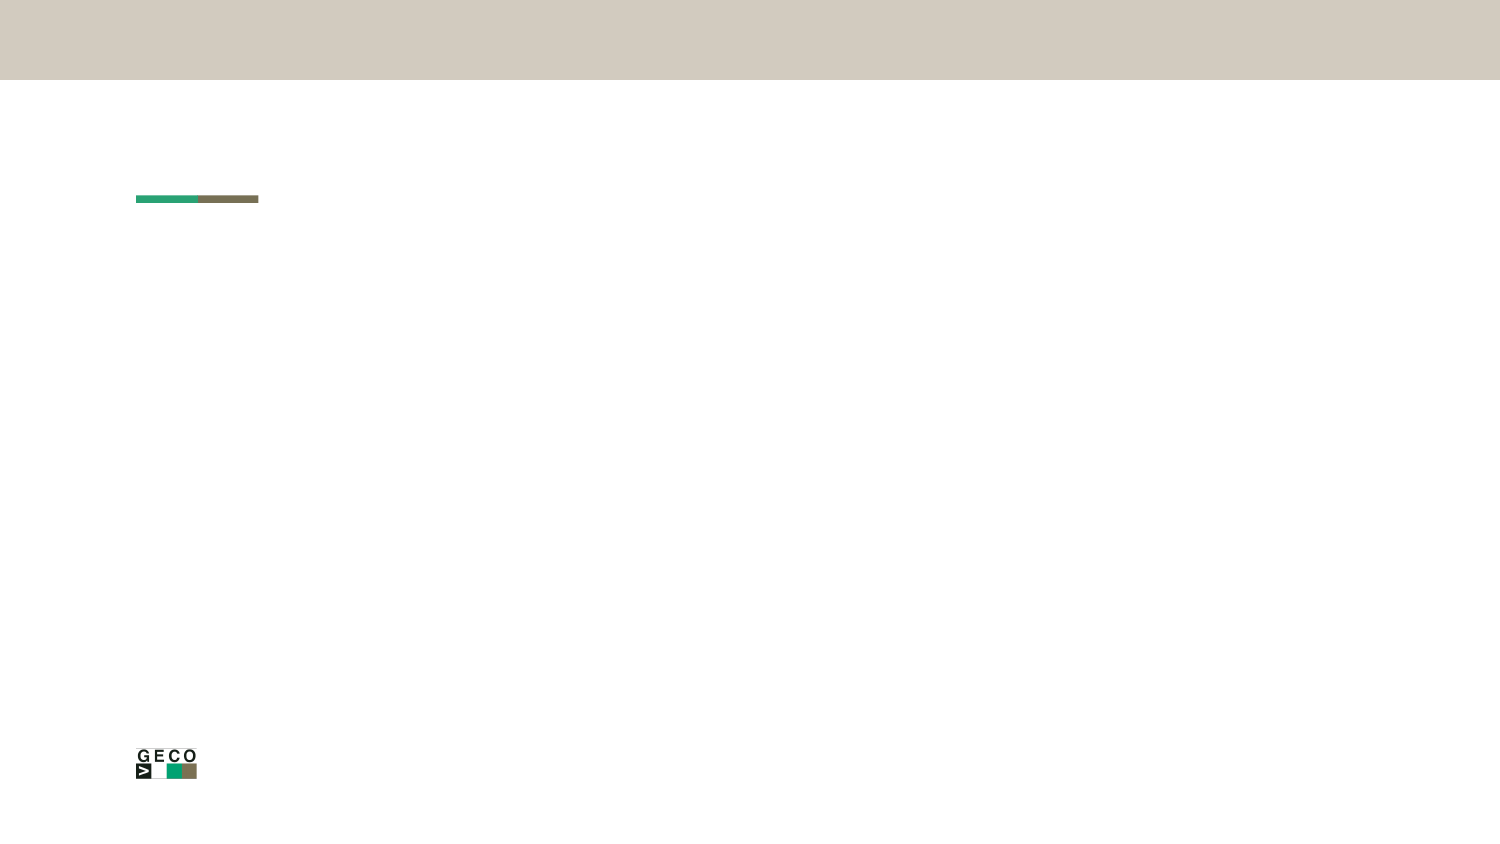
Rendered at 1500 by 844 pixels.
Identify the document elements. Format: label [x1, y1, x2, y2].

picture [136, 748, 197, 780]
